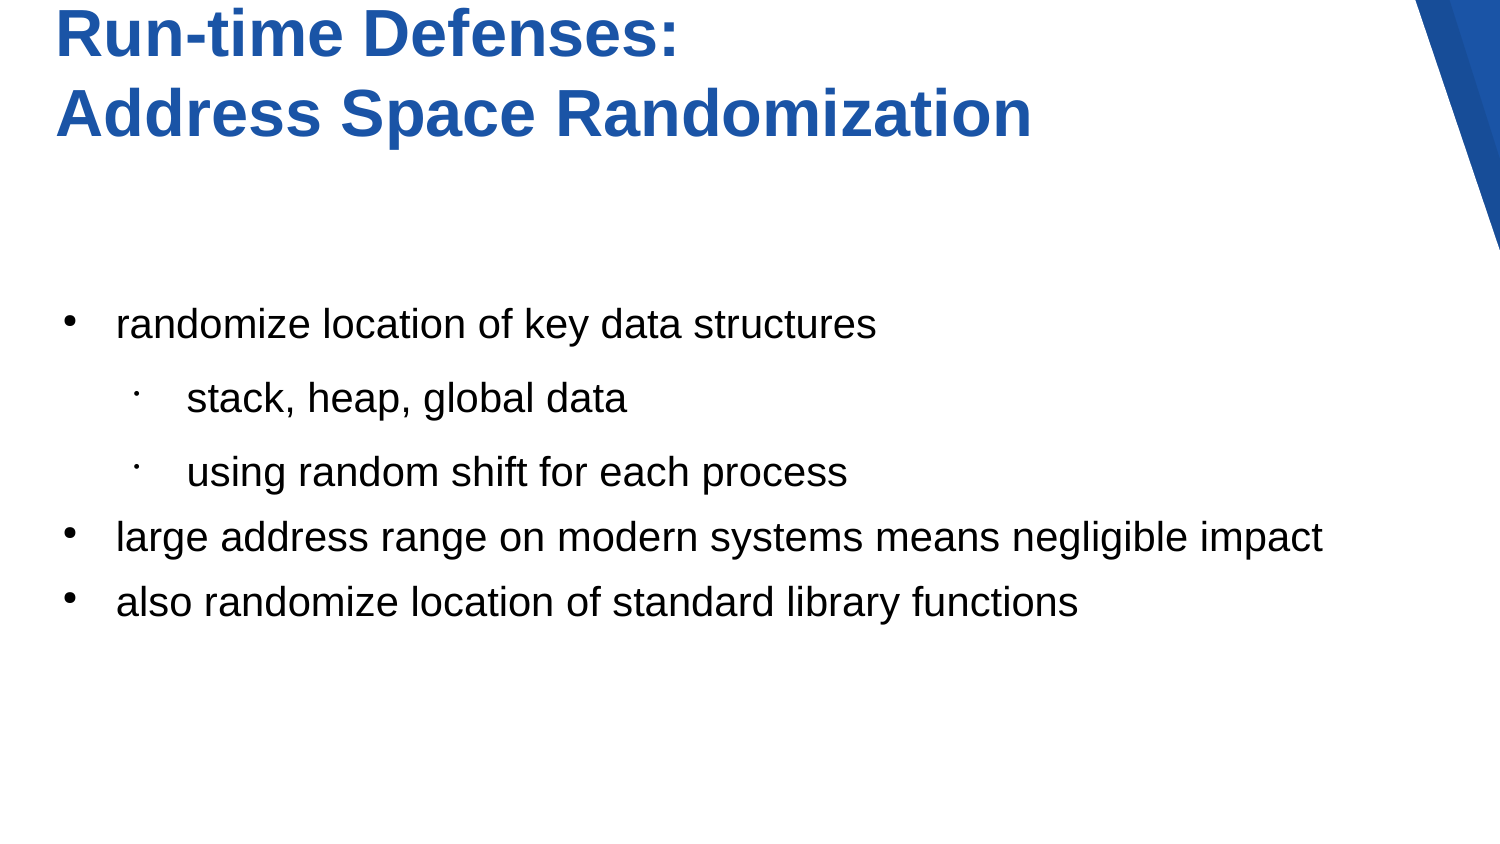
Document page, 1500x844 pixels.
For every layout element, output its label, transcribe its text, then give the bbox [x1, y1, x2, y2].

list randomize location of key data structures stack, heap, global data using random shift for each process large address range on modern systems means negligible impact also randomize location of standard library functions [30, 282, 1486, 721]
title Run-time Defenses: Address Space Randomization [40, 97, 1306, 166]
